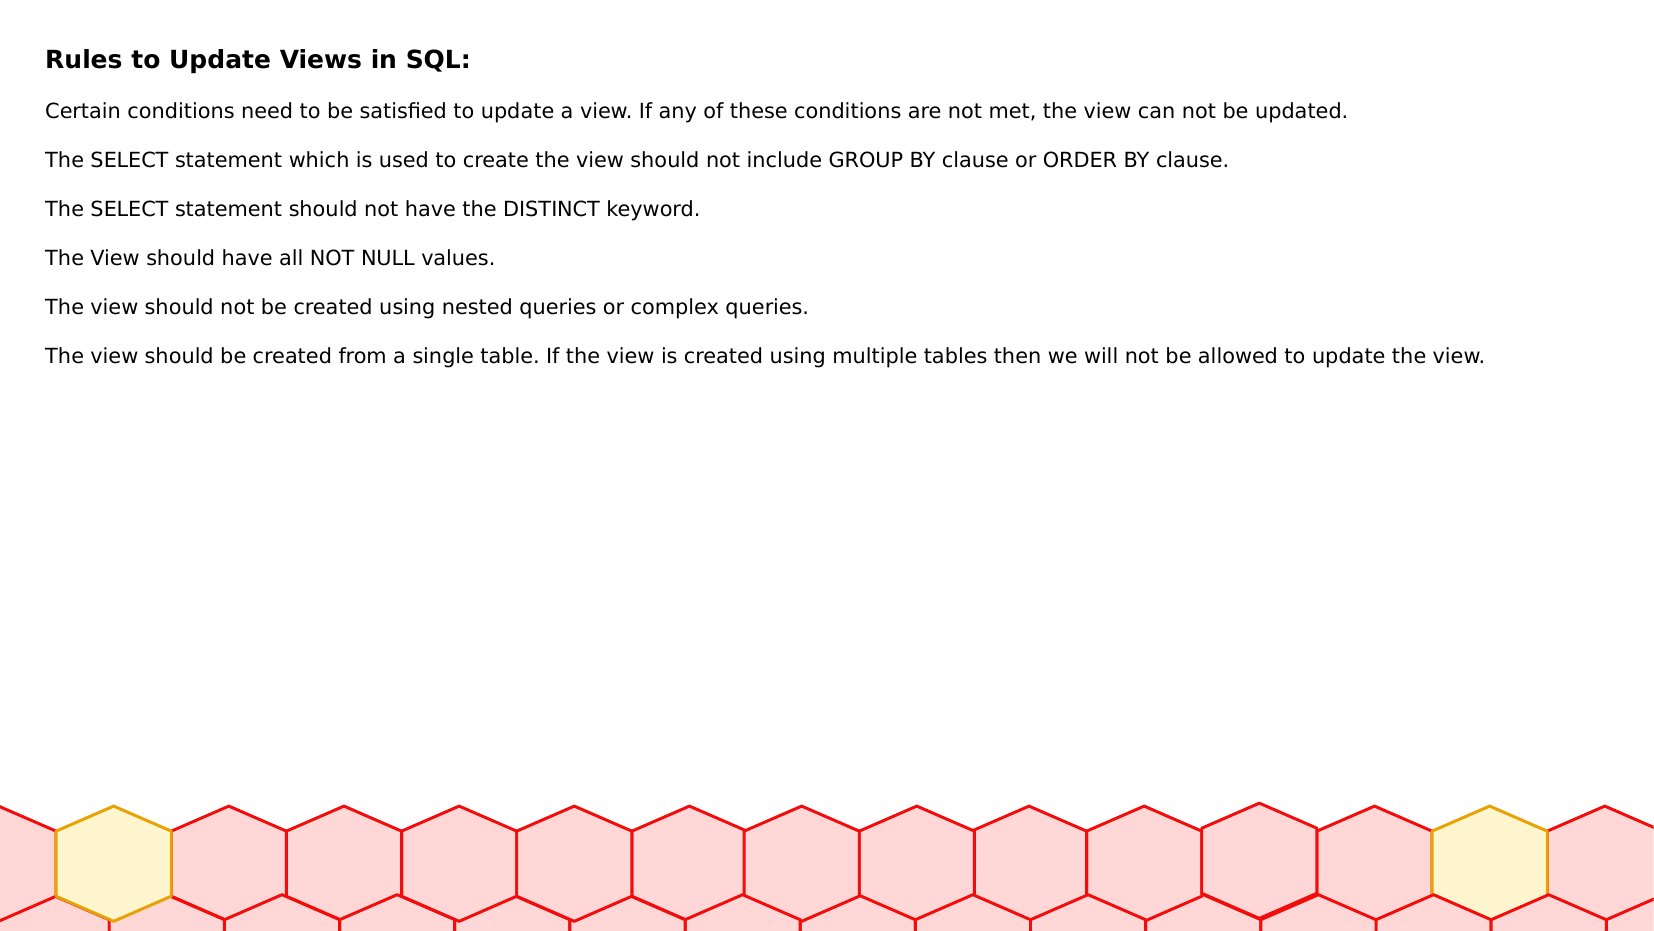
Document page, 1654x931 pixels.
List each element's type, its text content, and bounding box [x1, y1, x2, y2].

text_box Rules to Update Views in SQL: Certain conditions need to be satisfied to update a view. If any of these conditions are not met, the view can not be updated. The SELECT statement which is used to create the view should not include GROUP BY clause or ORDER BY clause. The SELECT statement should not have the DISTINCT keyword. The View should have all NOT NULL values. The view should not be created using nested queries or complex queries. The view should be created from a single table. If the view is created using multiple tables then we will not be allowed to update the view. [30, 37, 1501, 426]
